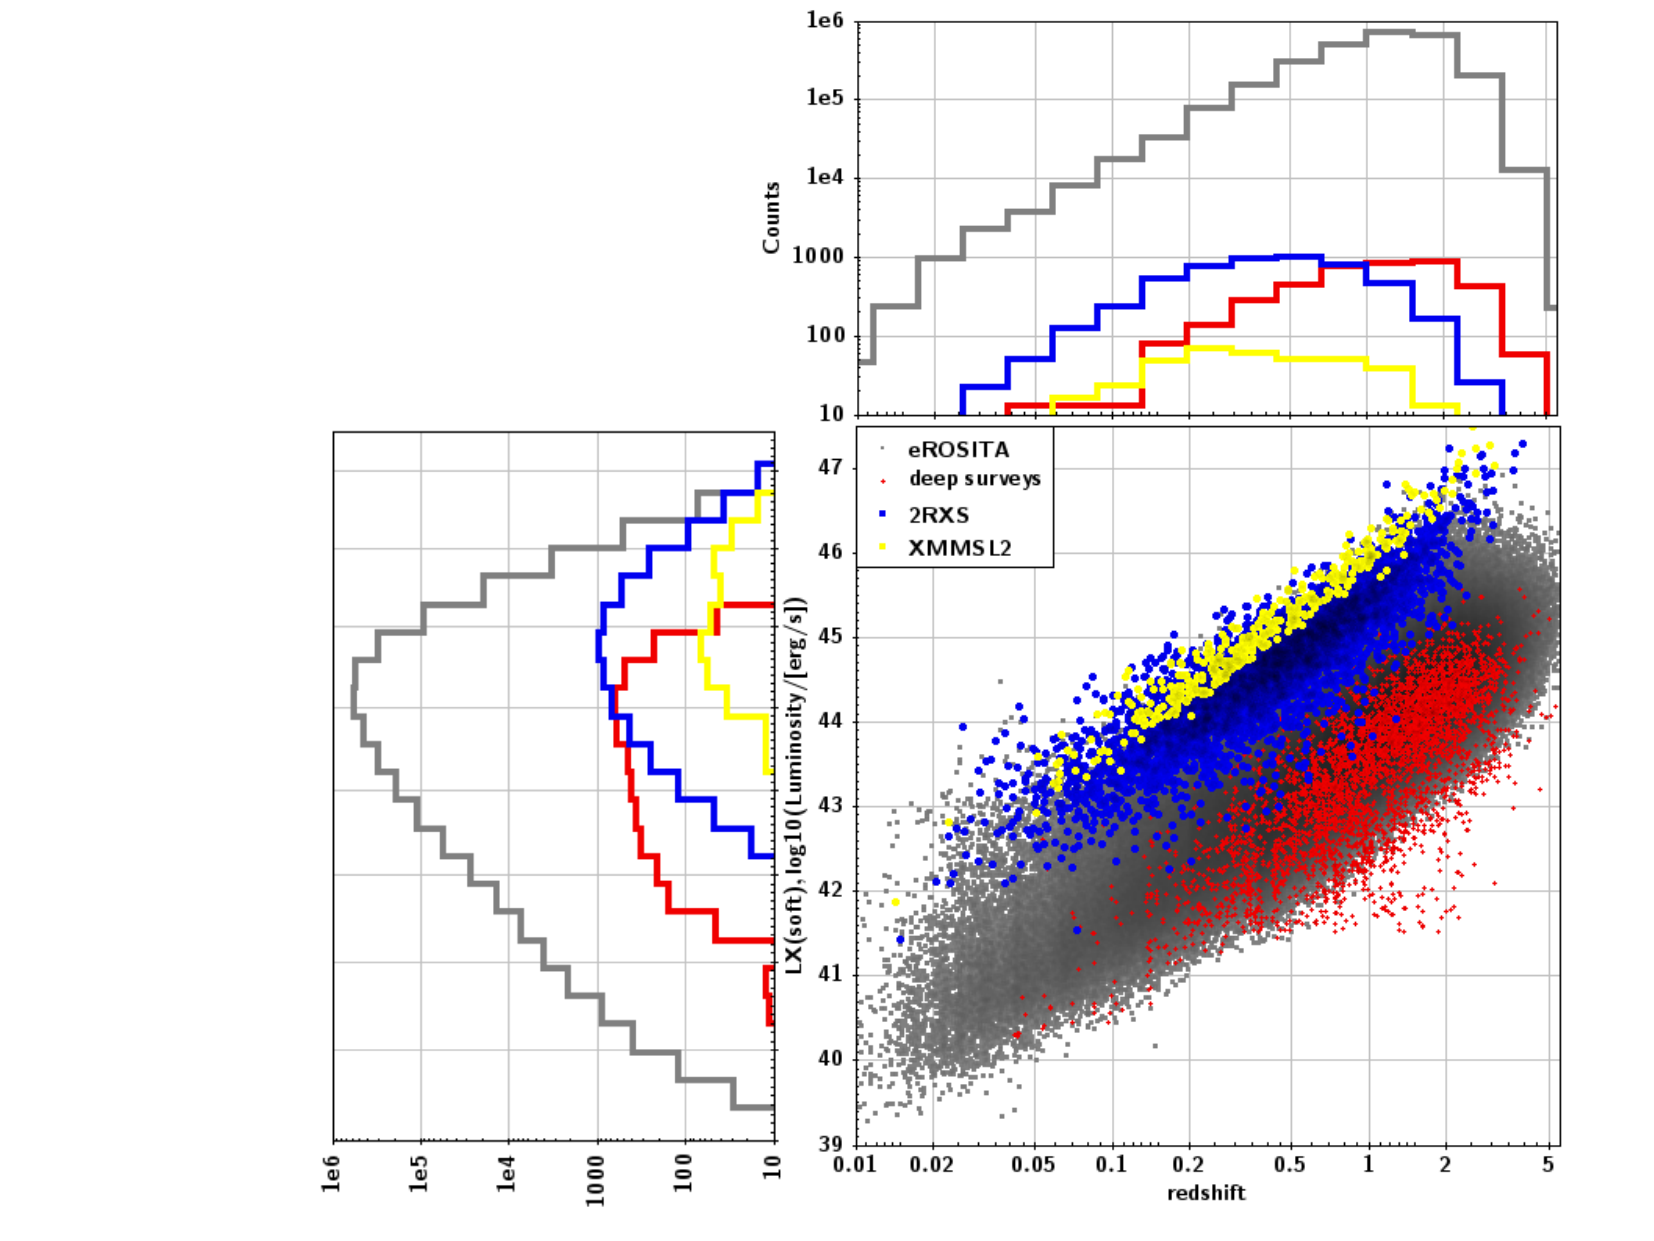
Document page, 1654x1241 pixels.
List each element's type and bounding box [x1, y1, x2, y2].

picture [319, 9, 1563, 1216]
